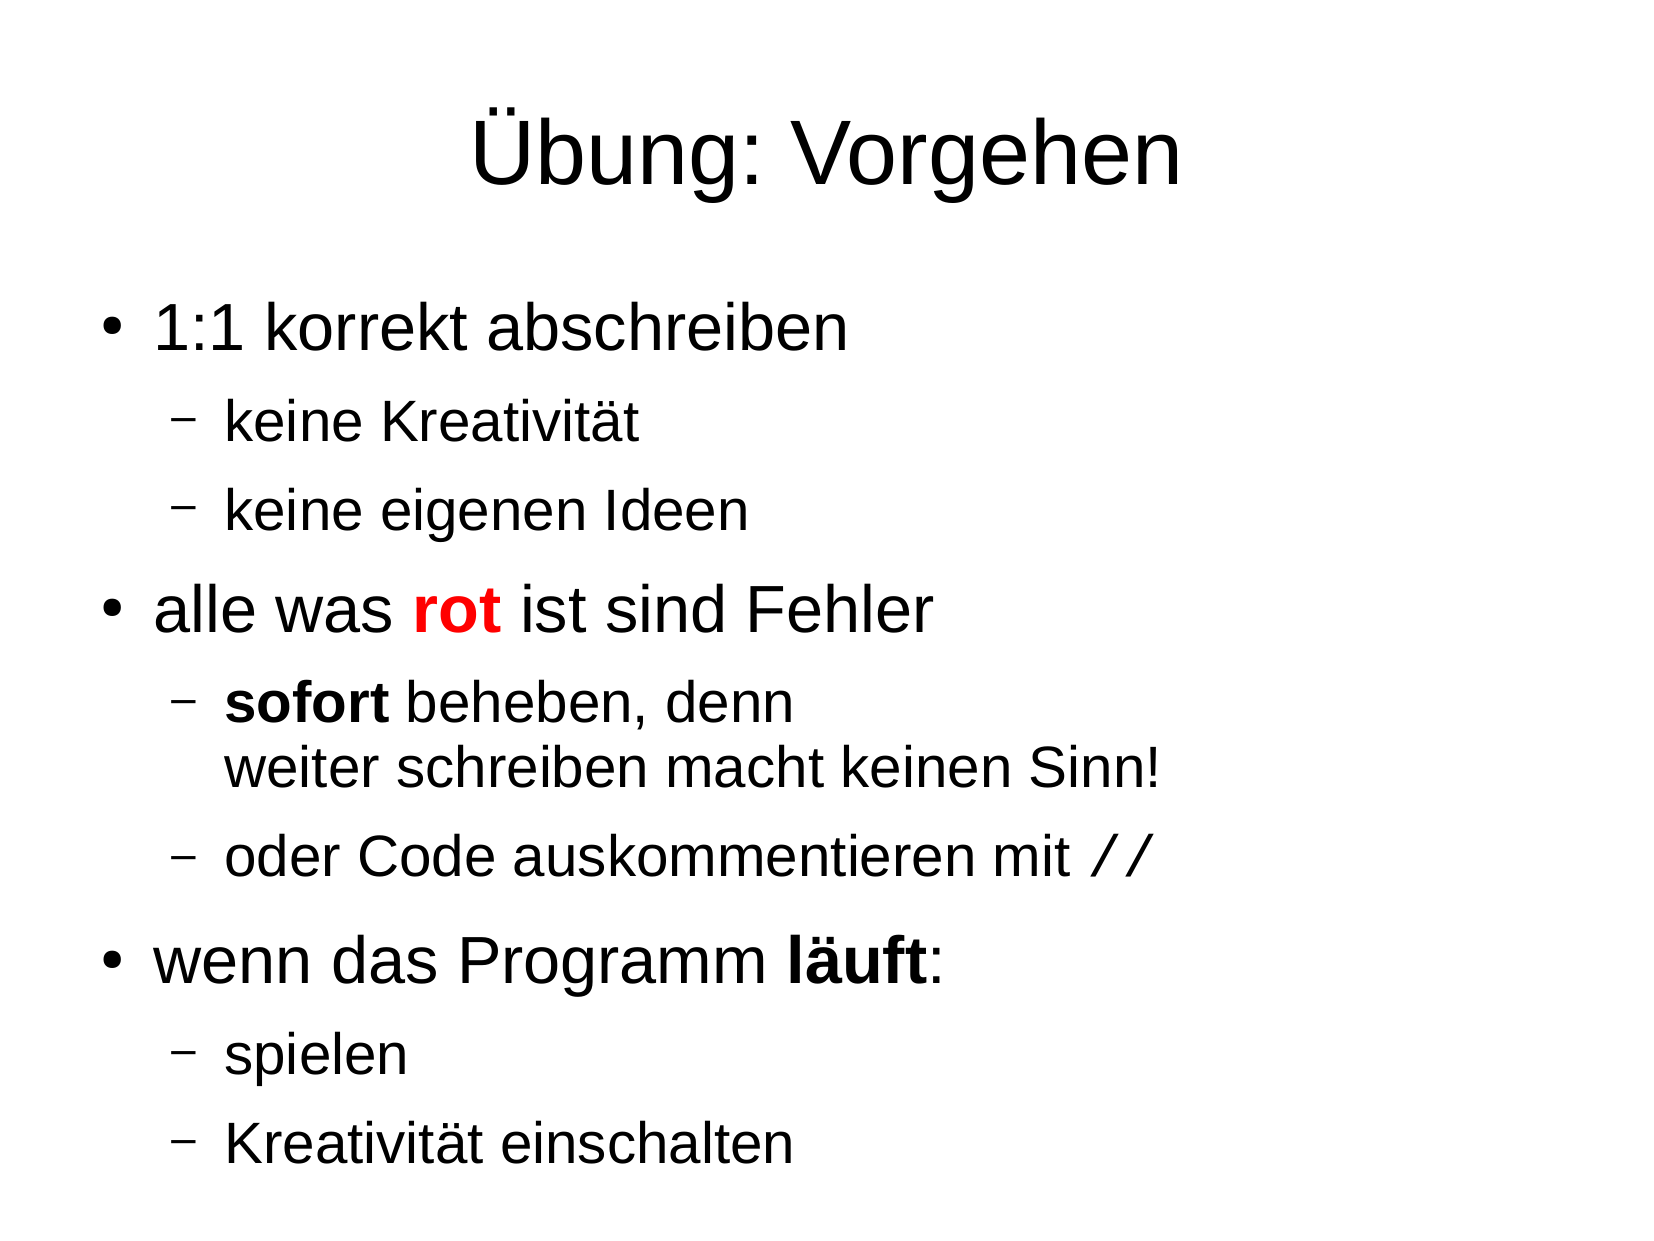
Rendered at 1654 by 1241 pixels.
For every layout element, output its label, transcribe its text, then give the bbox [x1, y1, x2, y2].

title Übung: Vorgehen [82, 49, 1571, 257]
list 1:1 korrekt abschreiben keine Kreativität keine eigenen Ideen alle was rot ist sind Fehler sofort beheben, denn weiter schreiben macht keinen Sinn! oder Code auskommentieren mit // wenn das Programm läuft: spielen Kreativität einschalten [82, 290, 1571, 1216]
